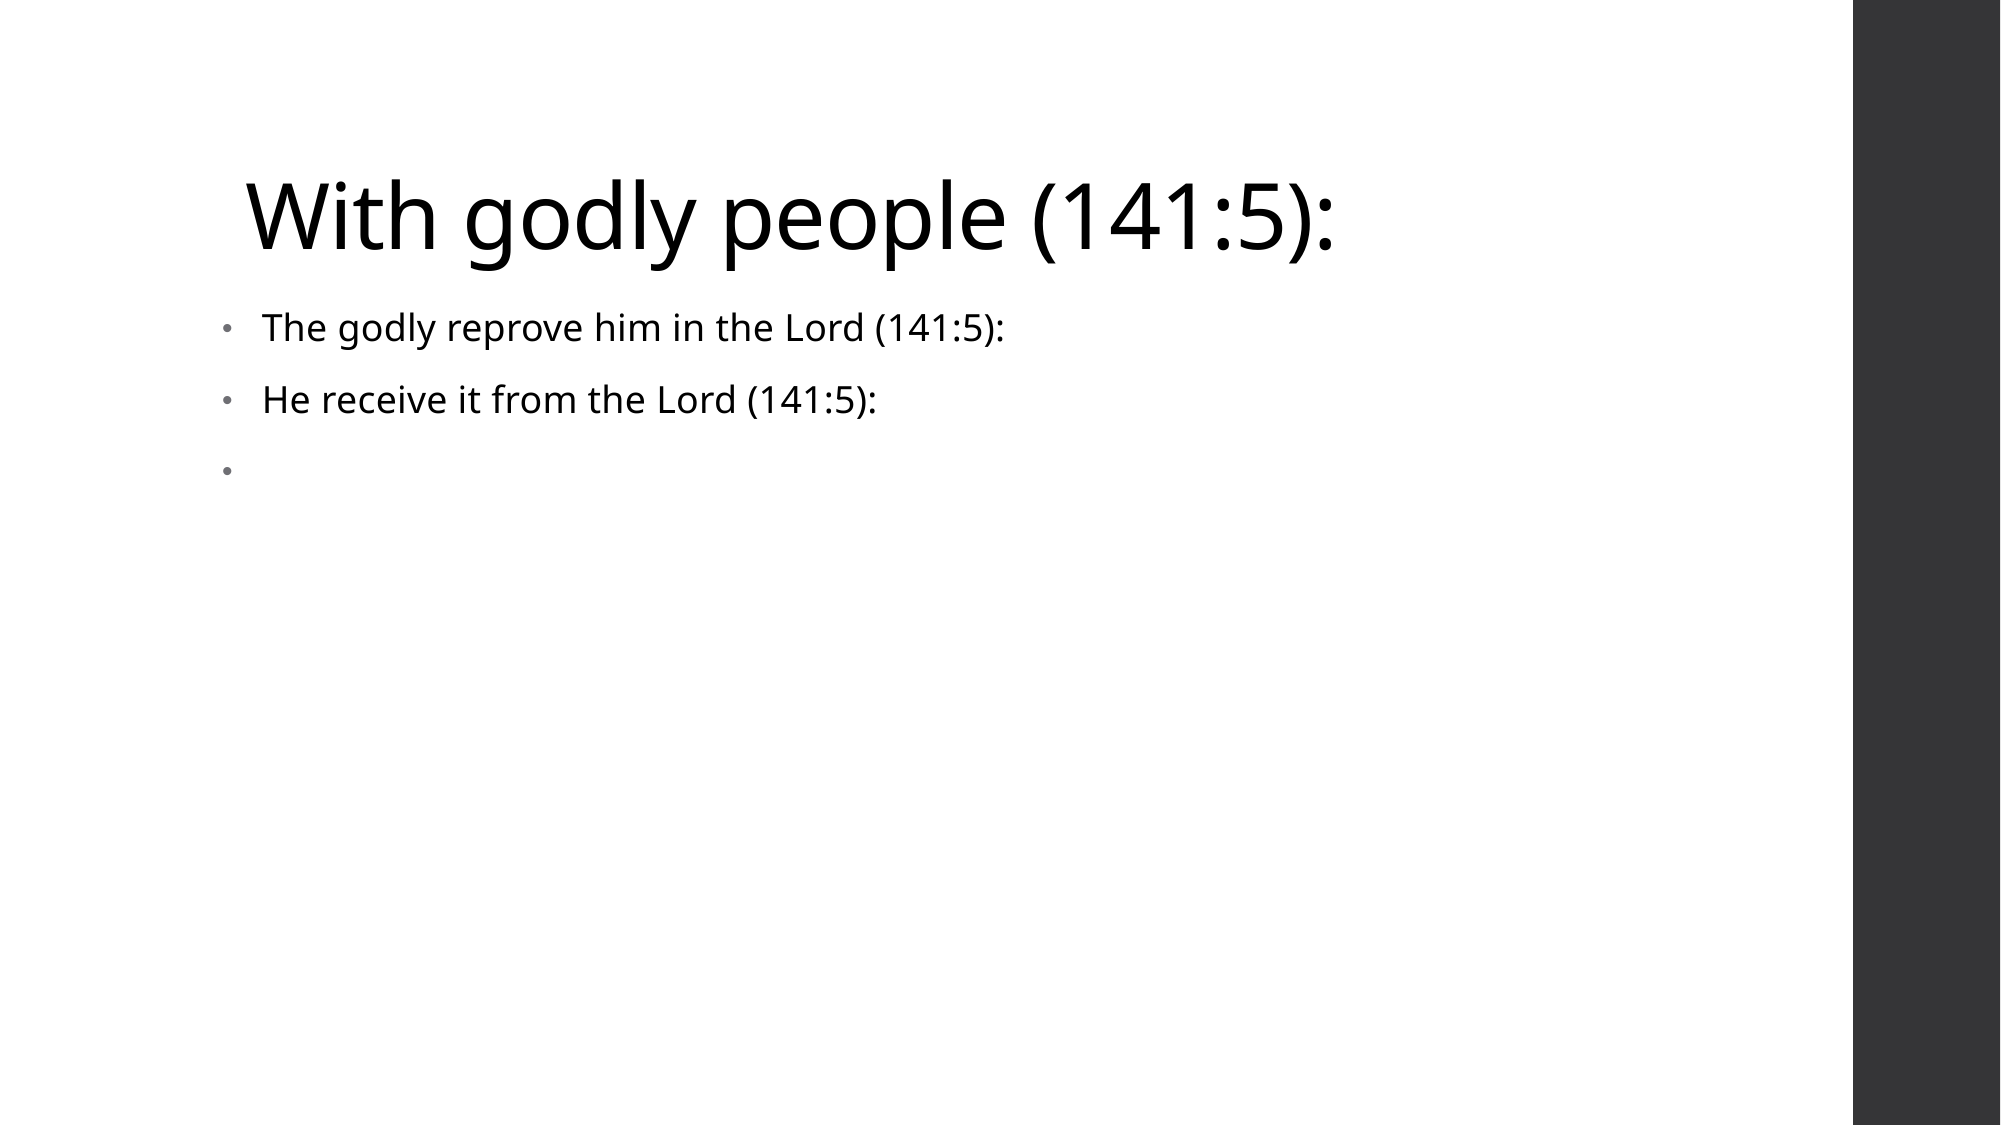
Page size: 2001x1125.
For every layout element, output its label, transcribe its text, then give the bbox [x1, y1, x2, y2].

list The godly reprove him in the Lord (141:5): He receive it from the Lord (141:5): [206, 299, 1617, 1014]
title With godly people (141:5): [206, 60, 1797, 278]
